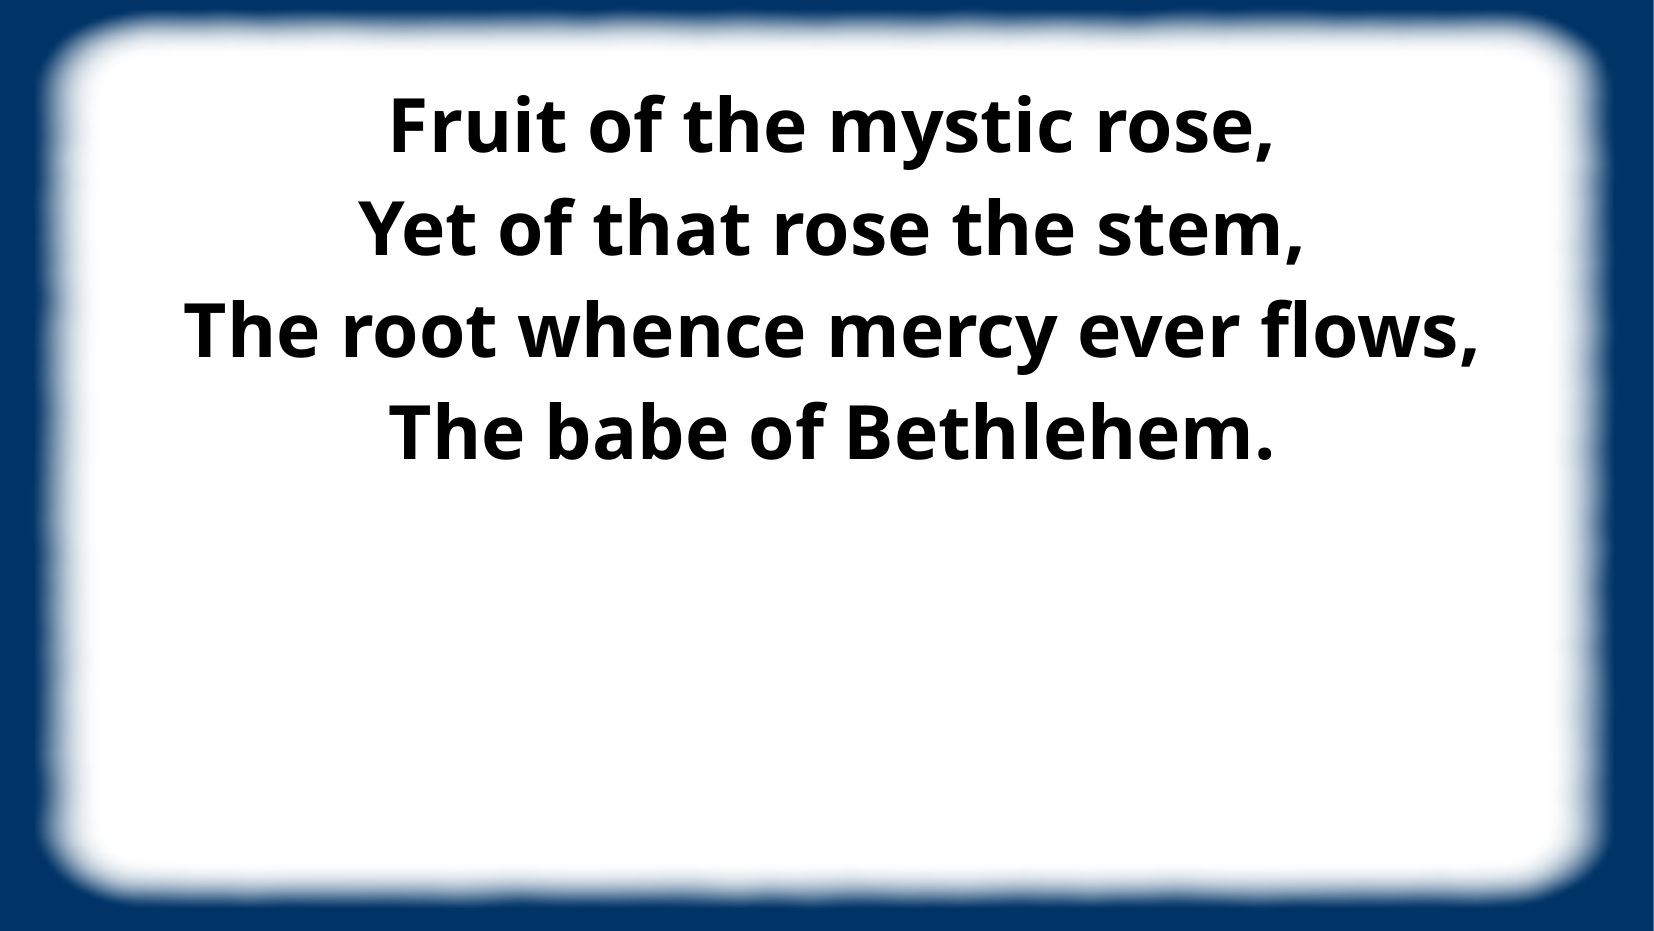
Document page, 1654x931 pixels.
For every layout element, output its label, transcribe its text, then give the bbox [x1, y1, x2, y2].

text_box Fruit of the mystic rose, Yet of that rose the stem, The root whence mercy ever flows, The babe of Bethlehem. [90, 65, 1576, 480]
picture [0, 0, 1654, 931]
